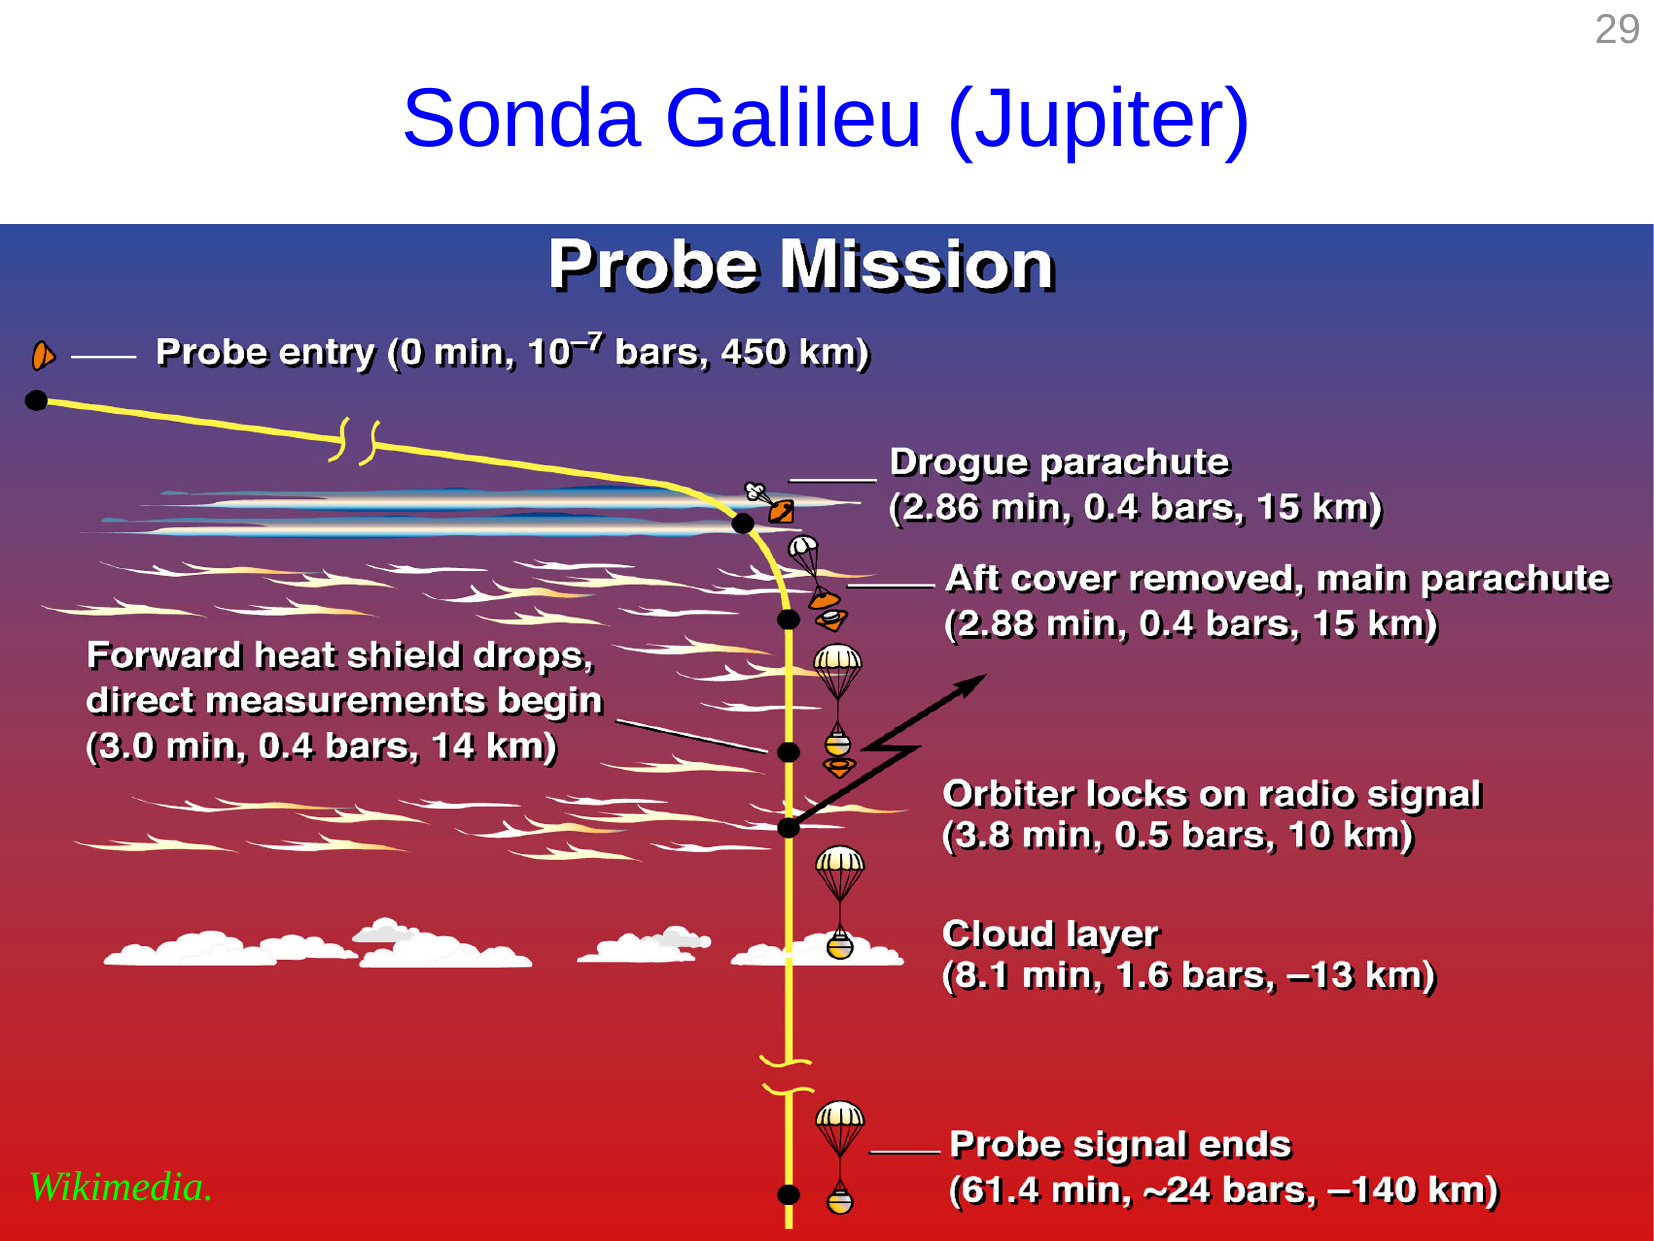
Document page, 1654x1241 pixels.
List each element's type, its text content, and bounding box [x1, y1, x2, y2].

picture [0, 224, 1654, 1241]
title Sonda Galileu (Jupiter) [88, 59, 1565, 178]
text_box Wikimedia. [12, 1155, 497, 1241]
